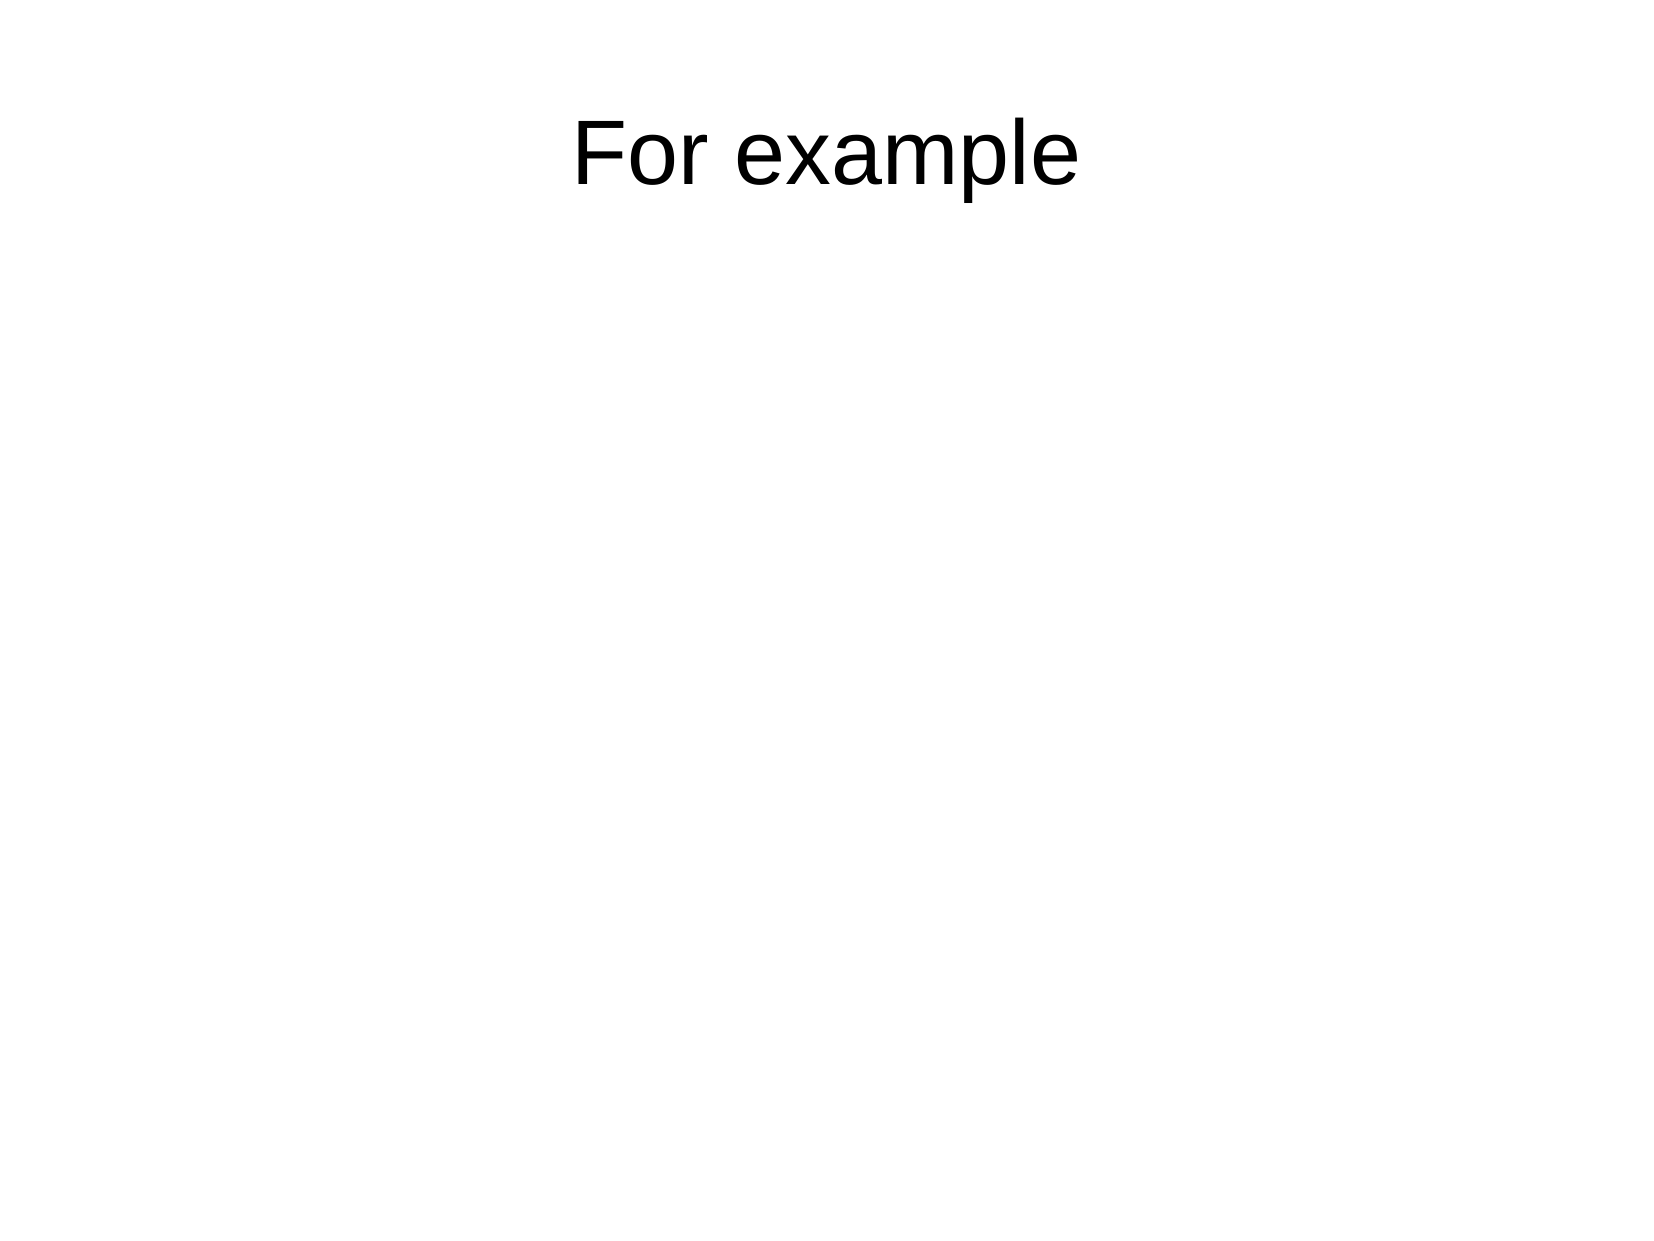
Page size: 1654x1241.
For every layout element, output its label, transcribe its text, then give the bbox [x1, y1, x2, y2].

title For example [82, 56, 1571, 250]
